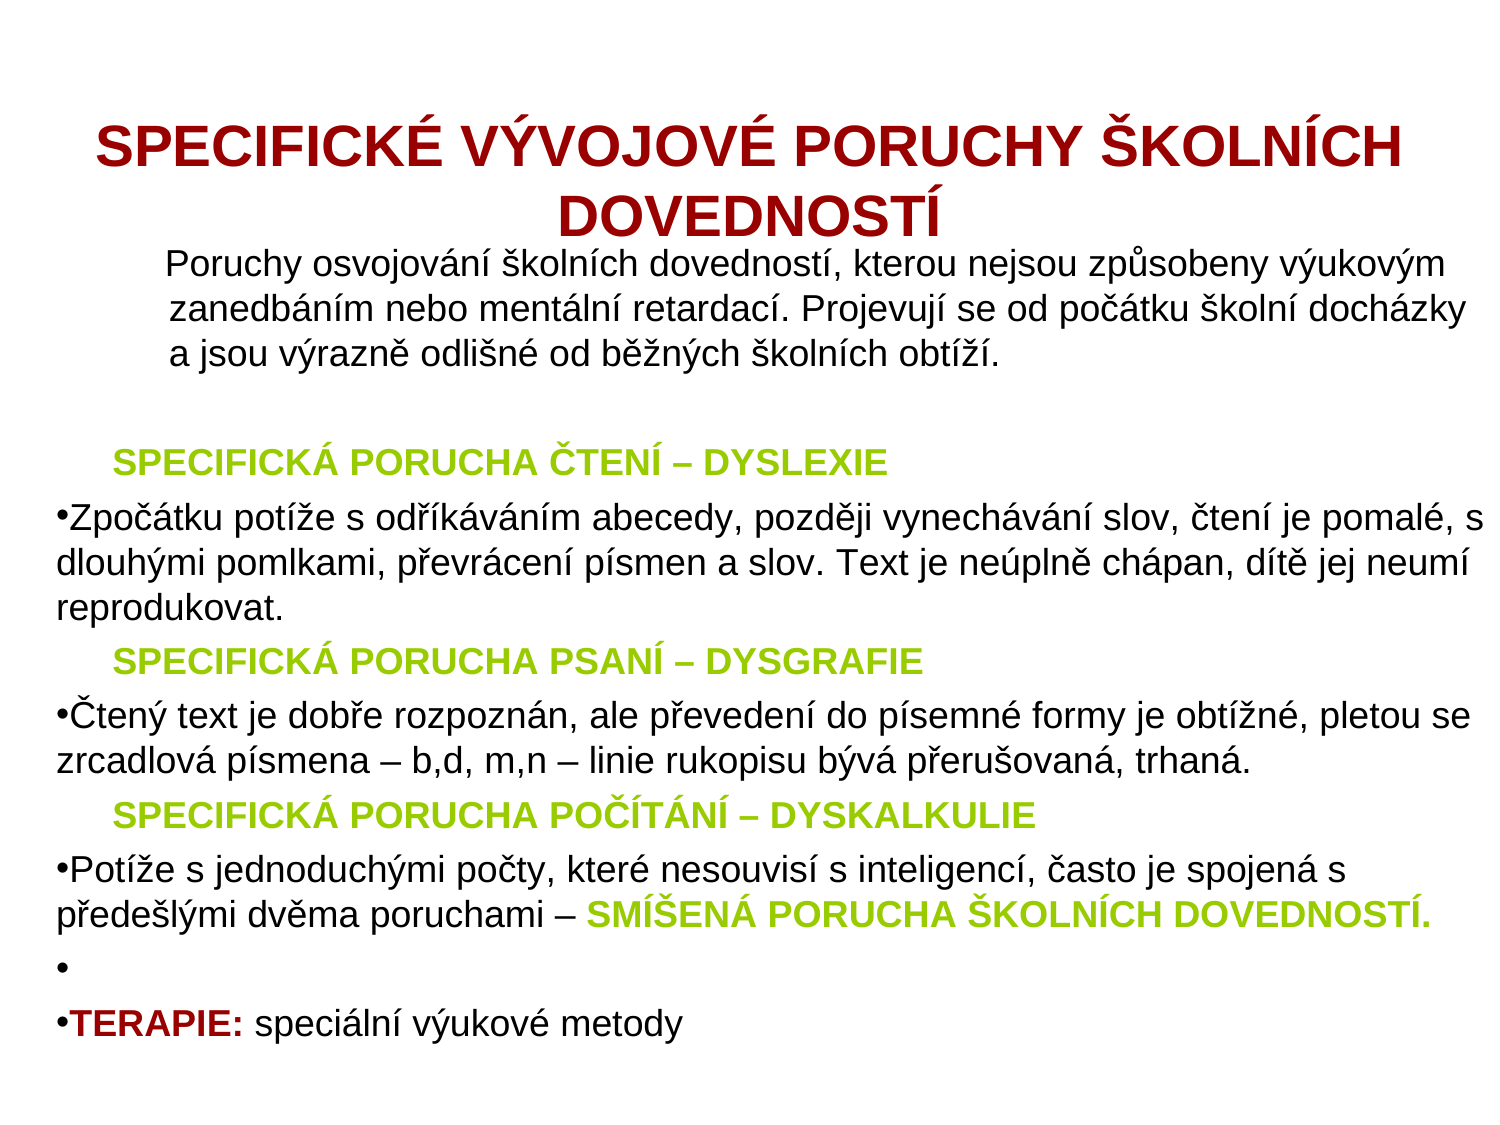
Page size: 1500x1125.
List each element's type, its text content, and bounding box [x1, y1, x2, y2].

list Poruchy osvojování školních dovedností, kterou nejsou způsobeny výukovým zanedbáním nebo mentální retardací. Projevují se od počátku školní docházky a jsou výrazně odlišné od běžných školních obtíží. SPECIFICKÁ PORUCHA ČTENÍ – DYSLEXIE Zpočátku potíže s odříkáváním abecedy, později vynechávání slov, čtení je pomalé, s dlouhými pomlkami, převrácení písmen a slov. Text je neúplně chápan, dítě jej neumí reprodukovat. SPECIFICKÁ PORUCHA PSANÍ – DYSGRAFIE Čtený text je dobře rozpoznán, ale převedení do písemné formy je obtížné, pletou se zrcadlová písmena – b,d, m,n – linie rukopisu bývá přerušovaná, trhaná. SPECIFICKÁ PORUCHA POČÍTÁNÍ – DYSKALKULIE Potíže s jednoduchými počty, které nesouvisí s inteligencí, často je spojená s předešlými dvěma poruchami – SMÍŠENÁ PORUCHA ŠKOLNÍCH DOVEDNOSTÍ. TERAPIE: speciální výukové metody [41, 231, 1500, 1102]
title SPECIFICKÉ VÝVOJOVÉ PORUCHY ŠKOLNÍCH DOVEDNOSTÍ [0, 31, 1500, 147]
